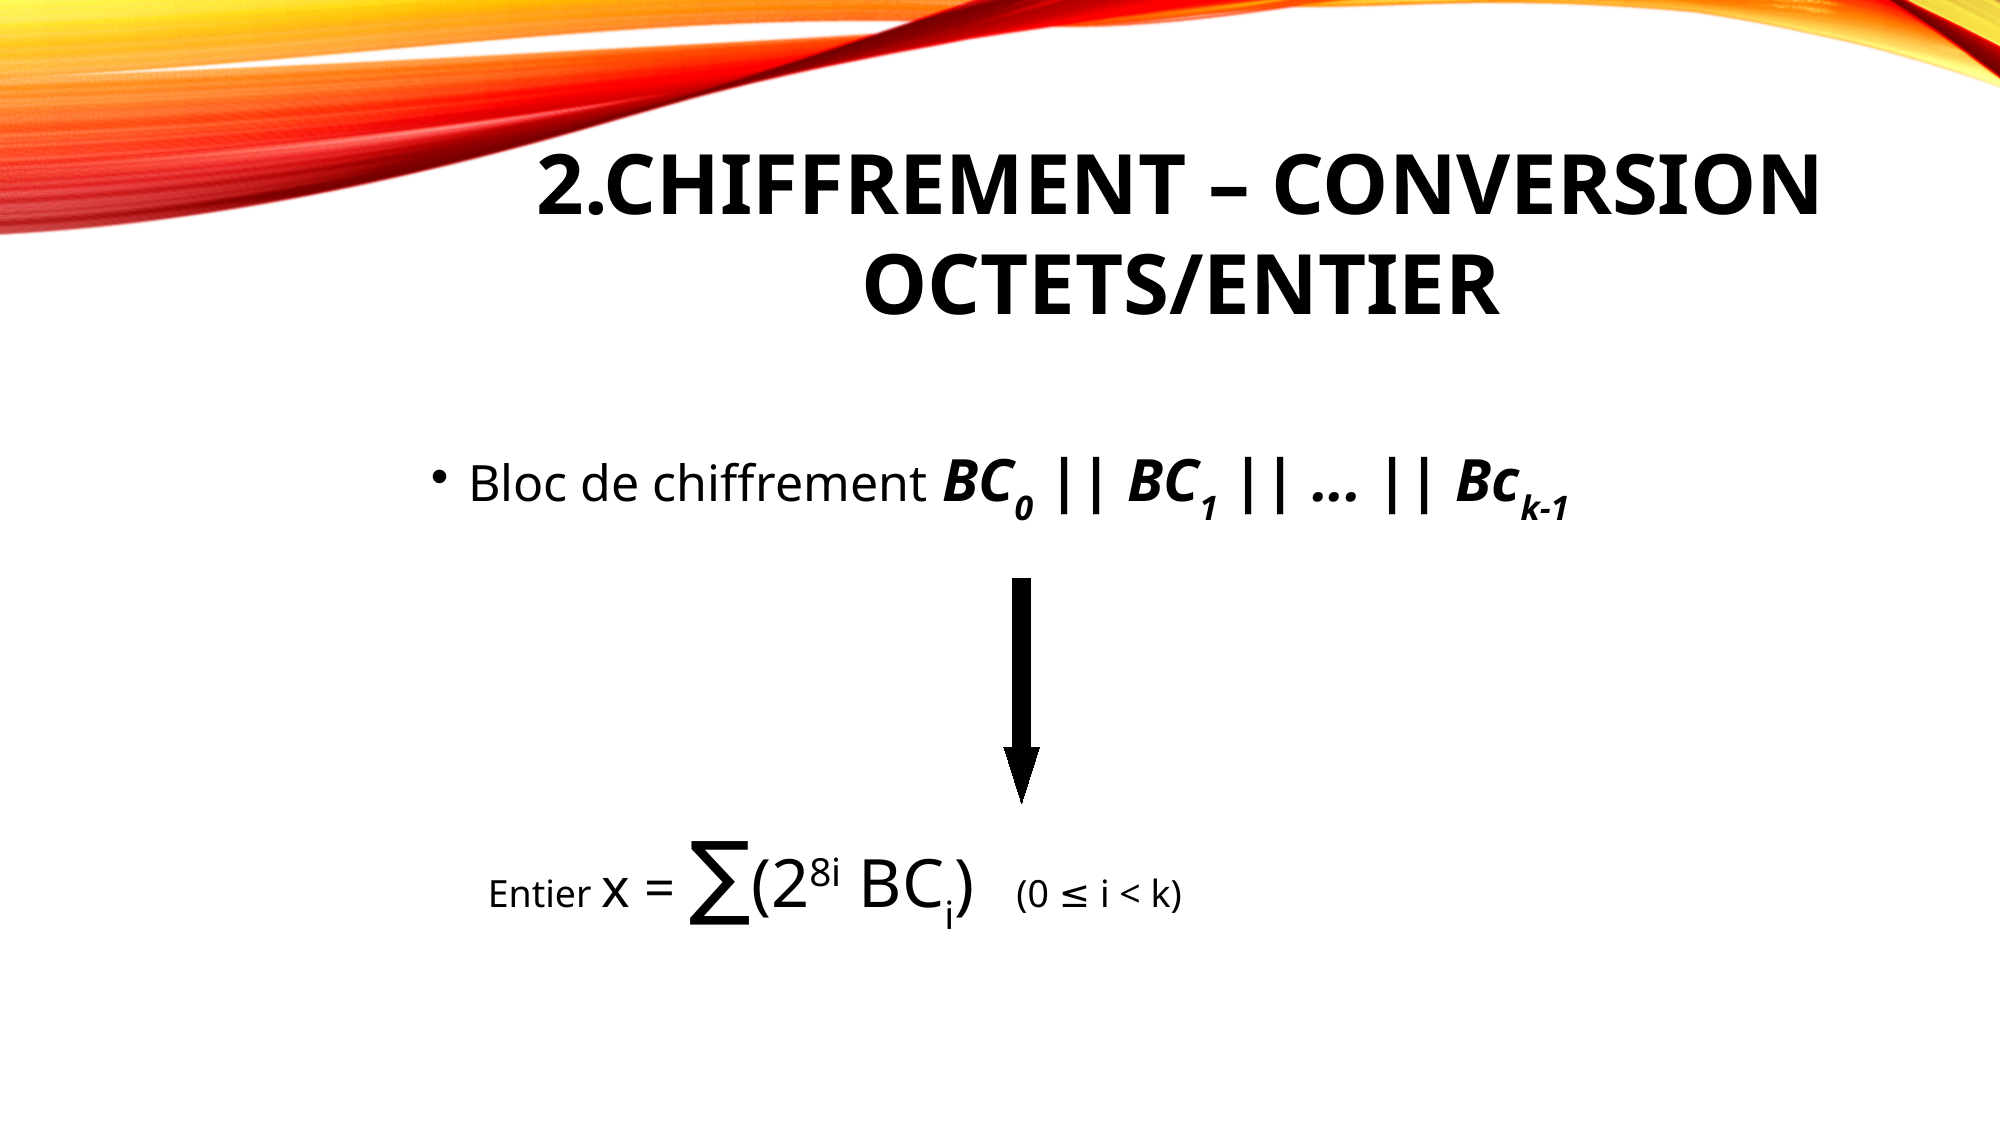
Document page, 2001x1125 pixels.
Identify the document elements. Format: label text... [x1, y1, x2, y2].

text_box 2.Chiffrement – conversion Octets/Entier [474, 125, 1888, 338]
picture [0, 0, 2000, 237]
text_box Bloc de chiffrement BC0 || BC1 || ... || Bck-1 Entier x = ∑(28i BCi) (0 ≤ i < k) [112, 360, 1888, 1021]
text_box [1003, 578, 1040, 804]
